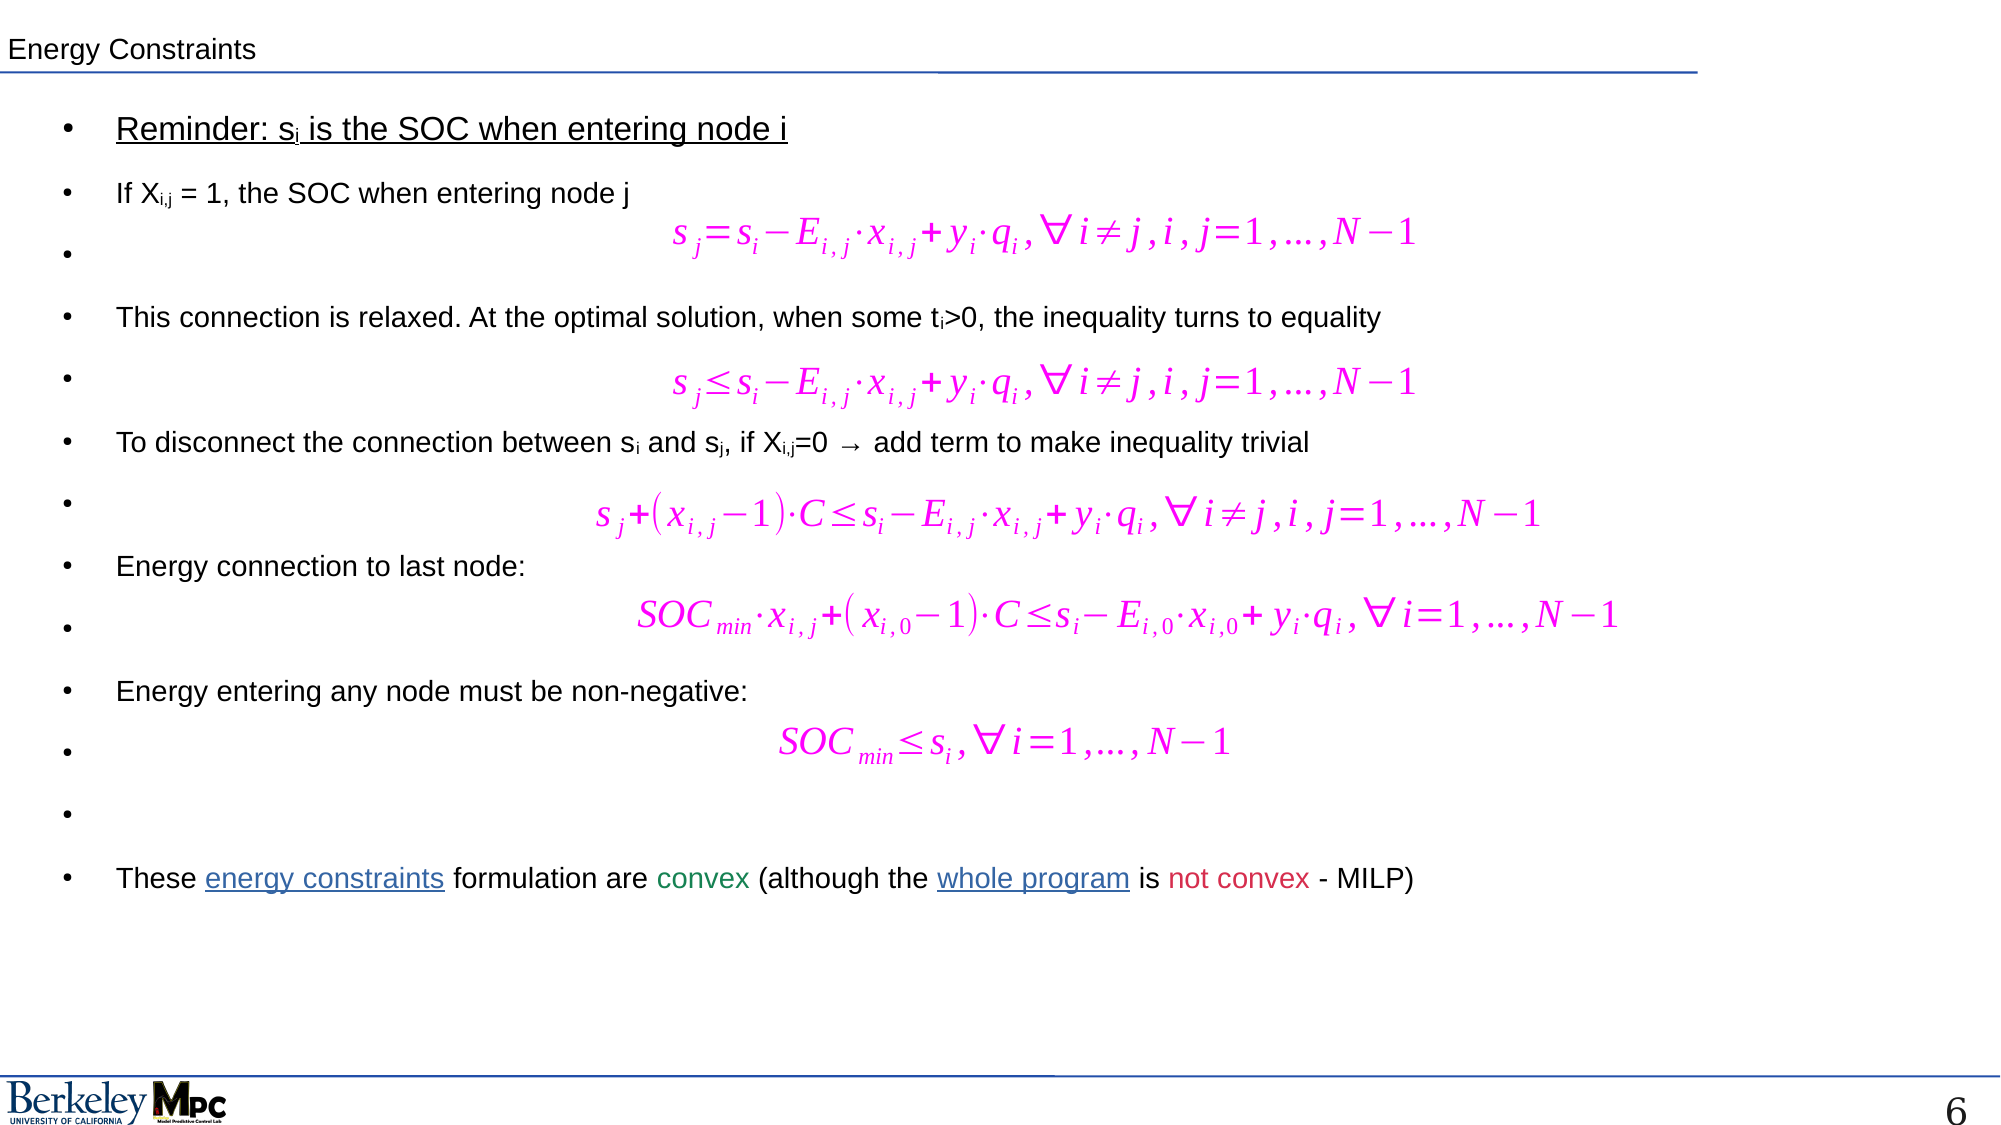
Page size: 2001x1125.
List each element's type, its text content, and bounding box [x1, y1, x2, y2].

list Reminder: si is the SOC when entering node i If Xi,j = 1, the SOC when entering node j This connection is relaxed. At the optimal solution, when some ti>0, the inequality turns to equality To disconnect the connection between si and sj, if Xi,j=0 → add term to make inequality trivial Energy connection to last node: Energy entering any node must be non-negative: These energy constraints formulation are convex (although the whole program is not convex - MILP) [44, 110, 1928, 1054]
chart [662, 359, 1427, 410]
chart [662, 209, 1427, 260]
title Energy Constraints [7, 7, 1930, 92]
chart [585, 489, 1552, 541]
picture [0, 1072, 226, 1125]
chart [769, 719, 1240, 770]
chart [627, 589, 1630, 642]
